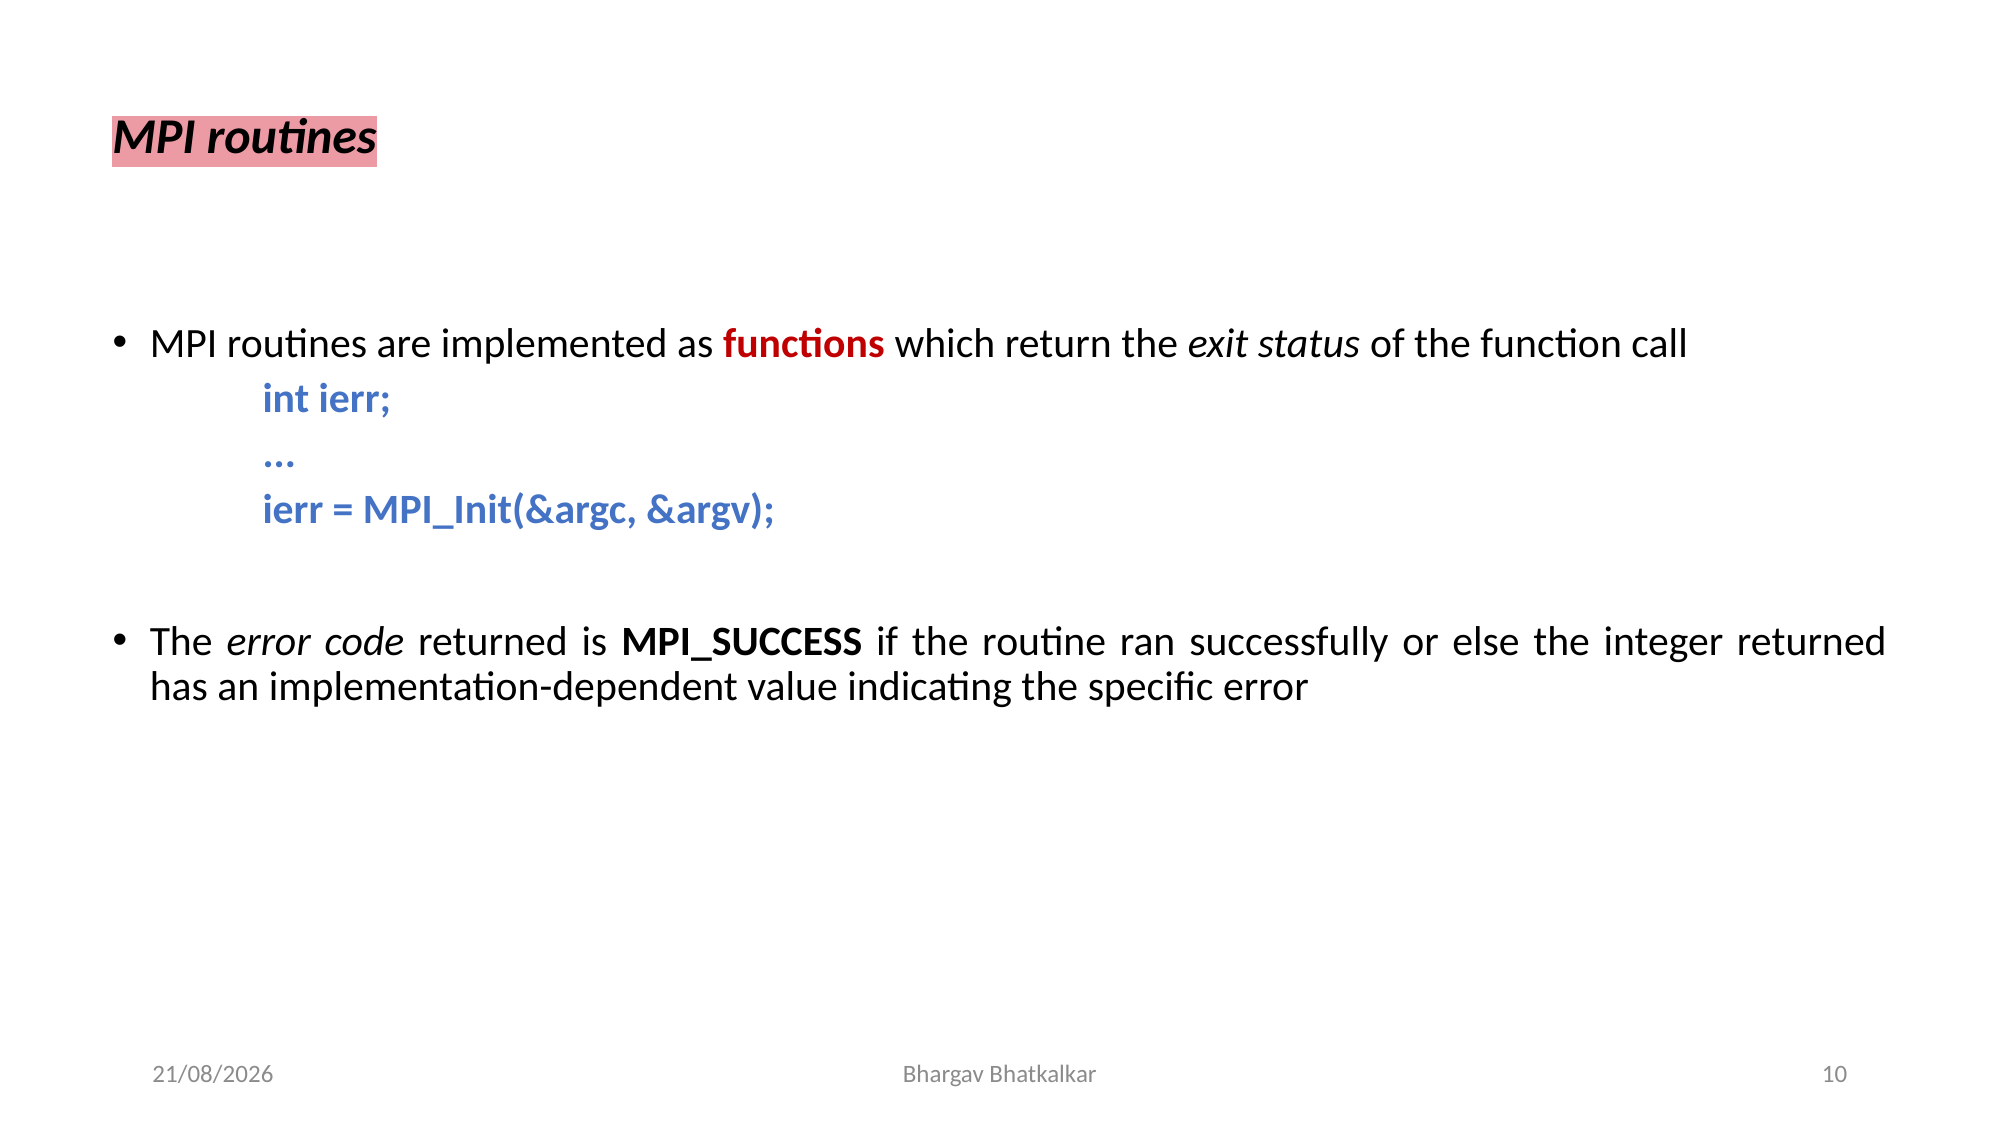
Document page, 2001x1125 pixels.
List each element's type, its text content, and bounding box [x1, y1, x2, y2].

slide_number <number> [1412, 1042, 1863, 1103]
list MPI routines MPI routines are implemented as functions which return the exit status of the function call int ierr; ... ierr = MPI_Init(&argc, &argv); The error code returned is MPI_SUCCESS if the routine ran successfully or else the integer returned has an implementation-dependent value indicating the specific error [97, 22, 1903, 1043]
footer Bhargav Bhatkalkar [662, 1042, 1338, 1103]
slide_number 25/02/2021 [137, 1042, 588, 1103]
